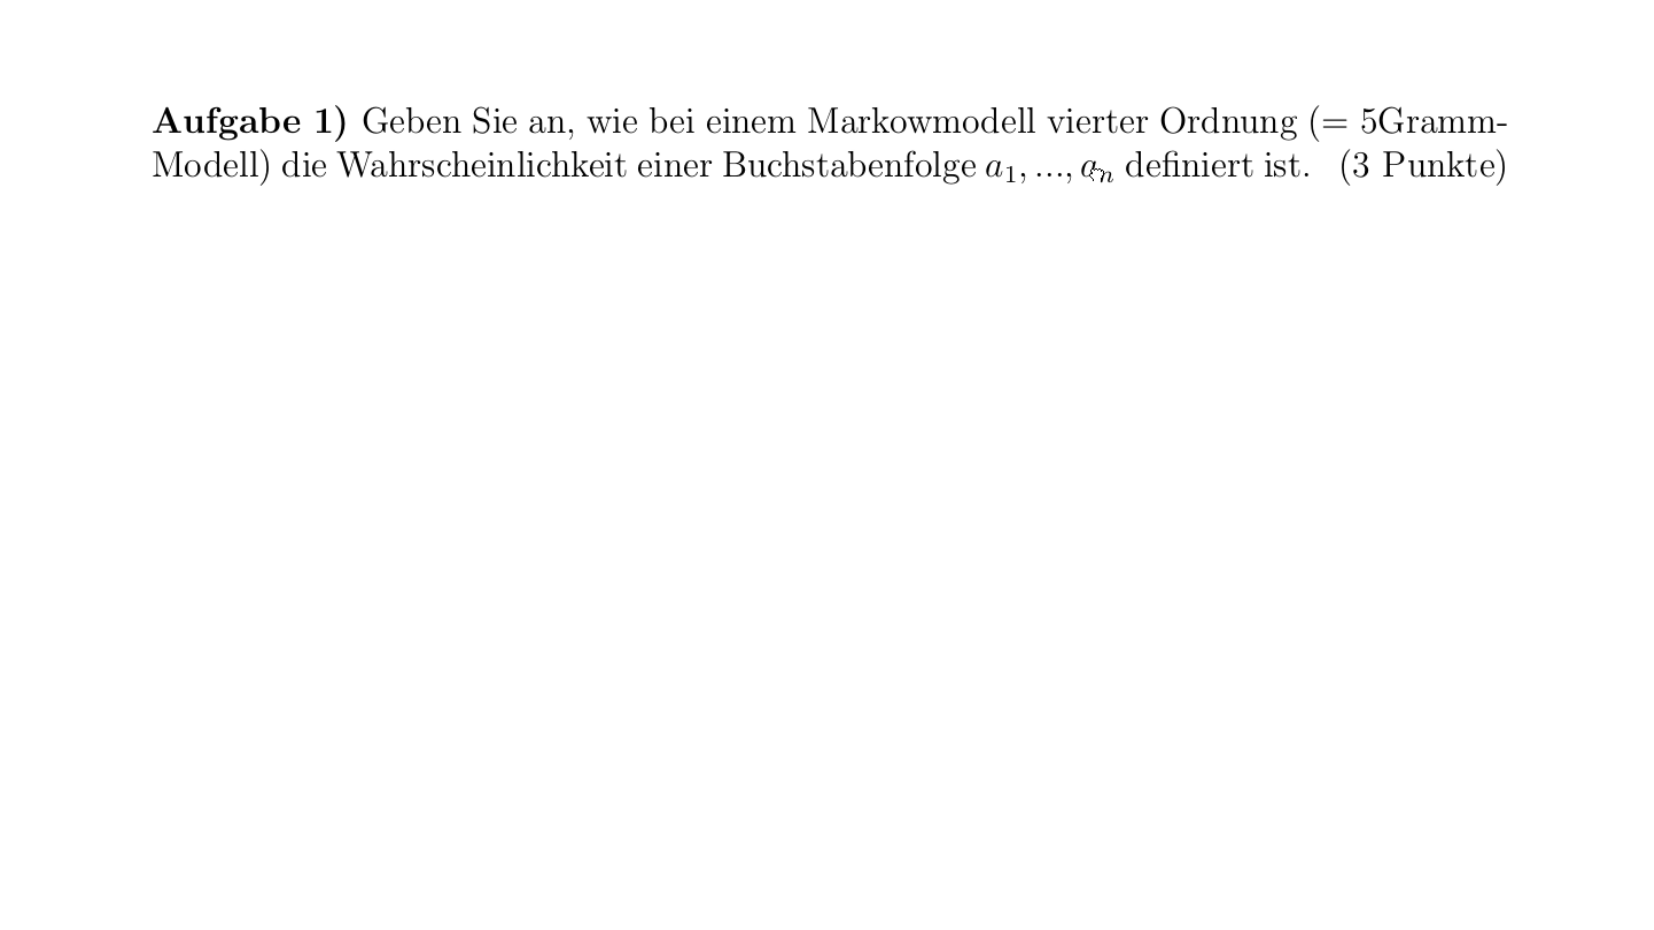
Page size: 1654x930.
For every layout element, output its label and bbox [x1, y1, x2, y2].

picture [69, 74, 1561, 226]
